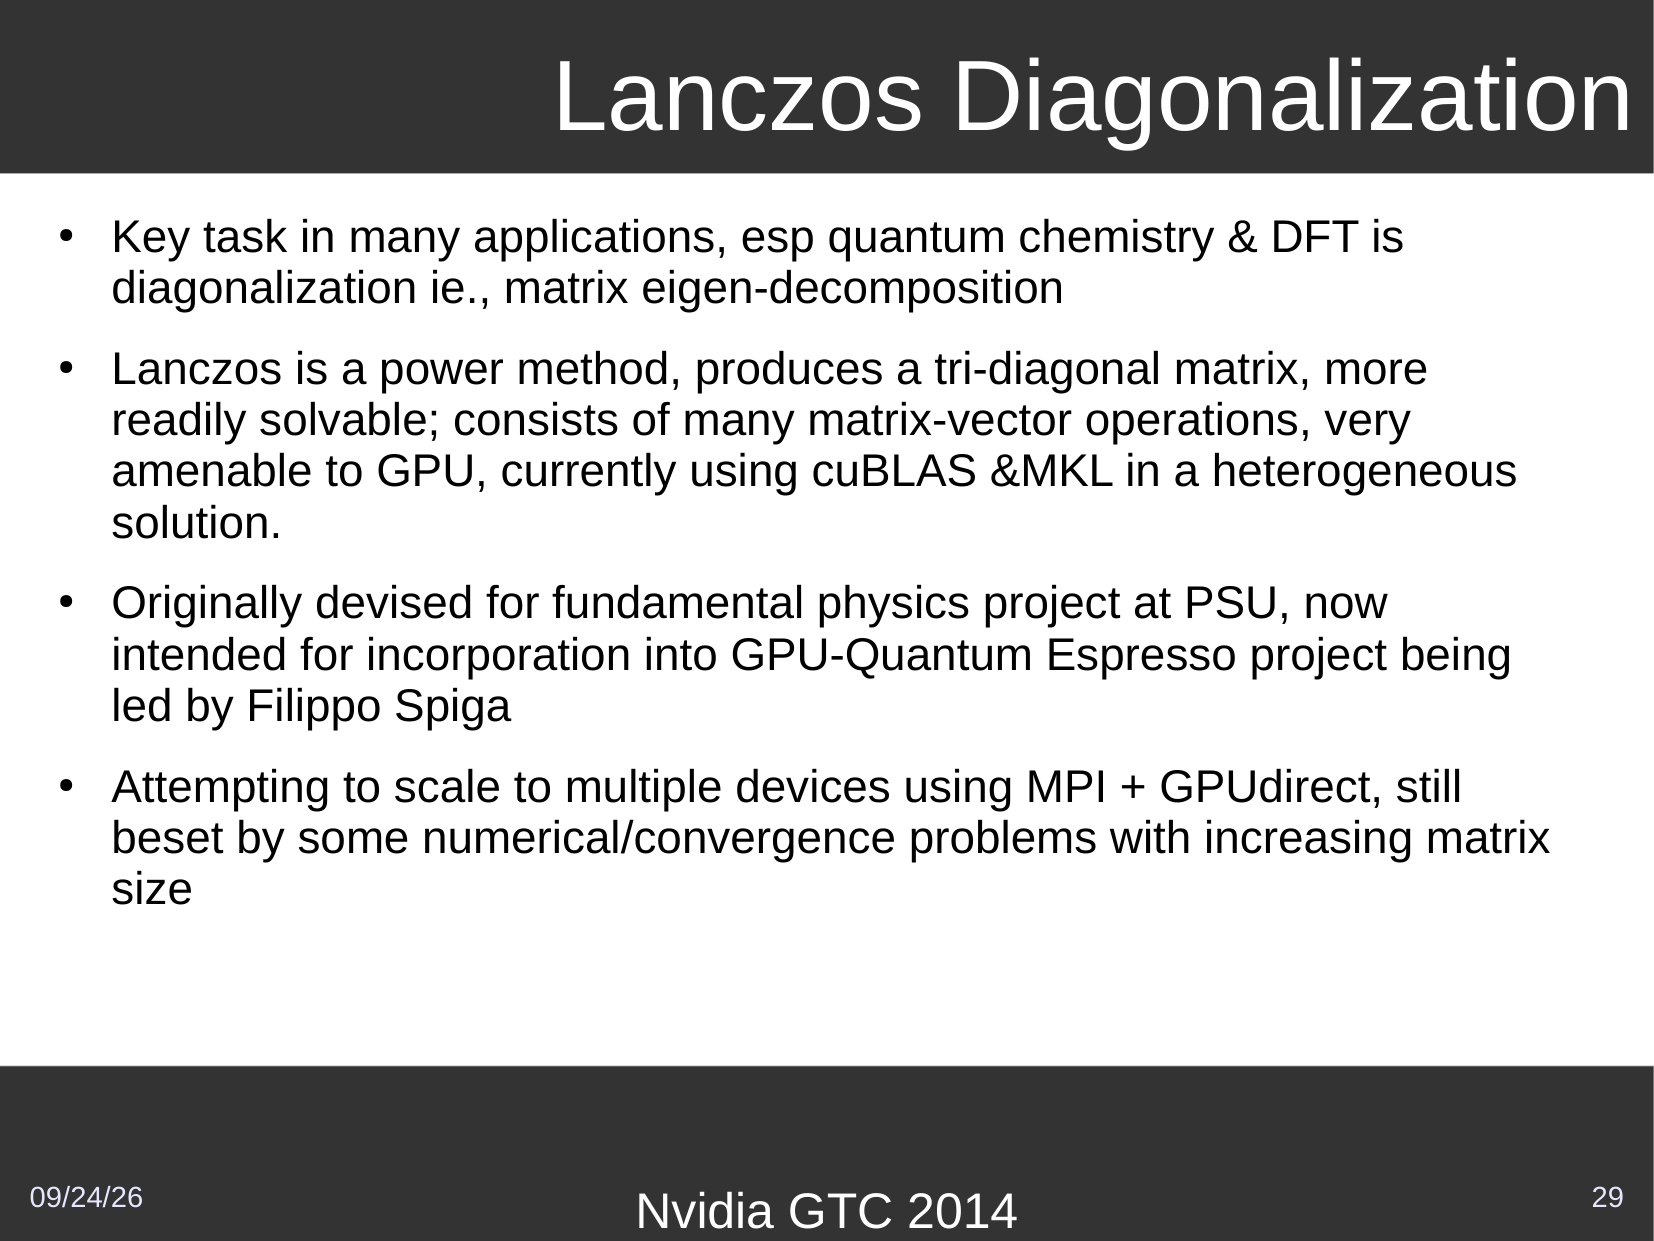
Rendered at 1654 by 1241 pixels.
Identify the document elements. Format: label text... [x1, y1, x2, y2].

picture [0, 0, 1654, 1241]
title Lanczos Diagonalization [40, 11, 1636, 181]
text_box Nvidia GTC 2014 [29, 1182, 1625, 1239]
list Key task in many applications, esp quantum chemistry & DFT is diagonalization ie., matrix eigen-decomposition Lanczos is a power method, produces a tri-diagonal matrix, more readily solvable; consists of many matrix-vector operations, very amenable to GPU, currently using cuBLAS &MKL in a heterogeneous solution. Originally devised for fundamental physics project at PSU, now intended for incorporation into GPU-Quantum Espresso project being led by Filippo Spiga Attempting to scale to multiple devices using MPI + GPUdirect, still beset by some numerical/convergence problems with increasing matrix size [40, 210, 1561, 931]
